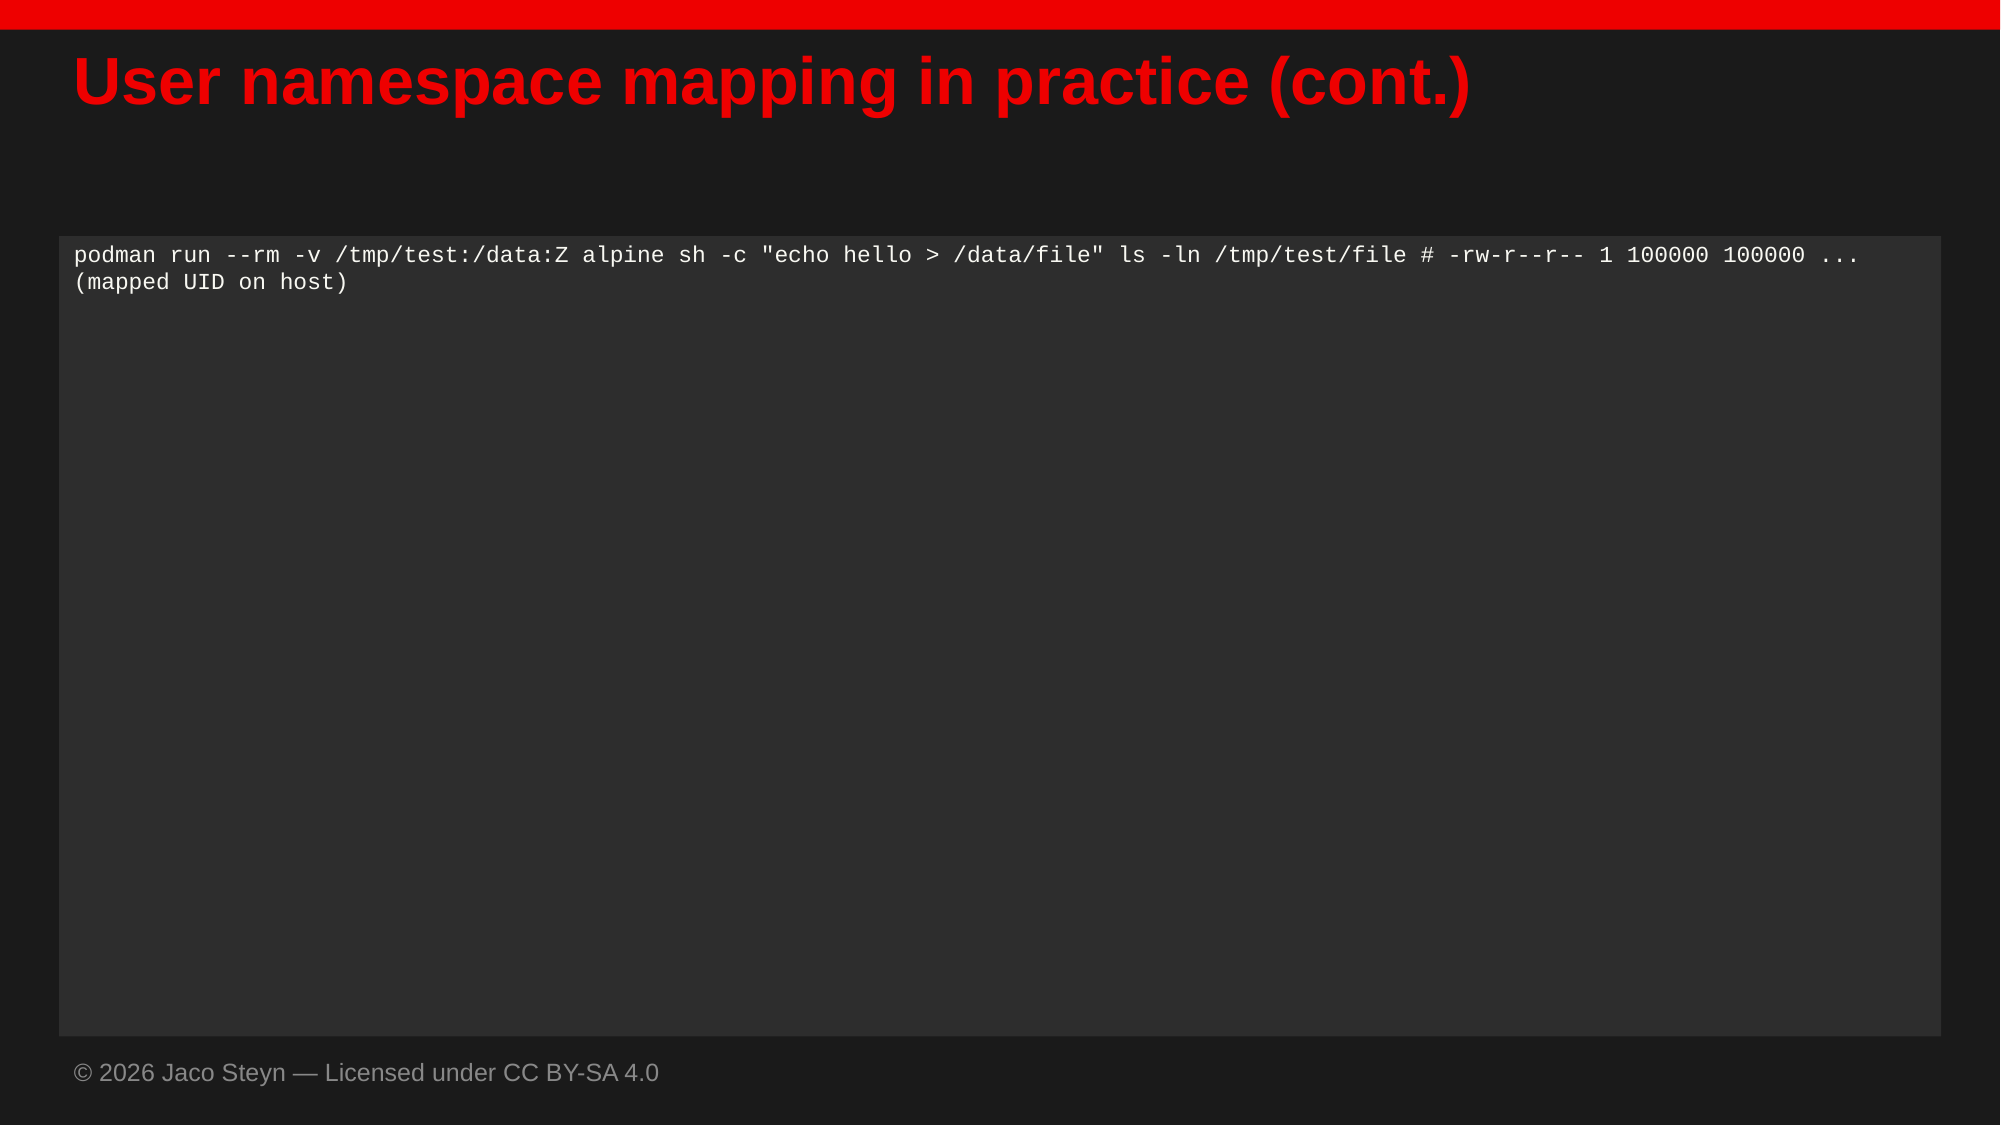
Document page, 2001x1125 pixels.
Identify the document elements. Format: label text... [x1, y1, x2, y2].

text_box © 2026 Jaco Steyn — Licensed under CC BY-SA 4.0 [59, 1051, 1942, 1093]
text_box User namespace mapping in practice (cont.) [59, 36, 1942, 208]
text_box [0, 0, 2001, 30]
text_box podman run --rm -v /tmp/test:/data:Z alpine sh -c "echo hello > /data/file" ls -ln /tmp/test/file # -rw-r--r-- 1 100000 100000 ... (mapped UID on host) [59, 236, 1942, 1037]
